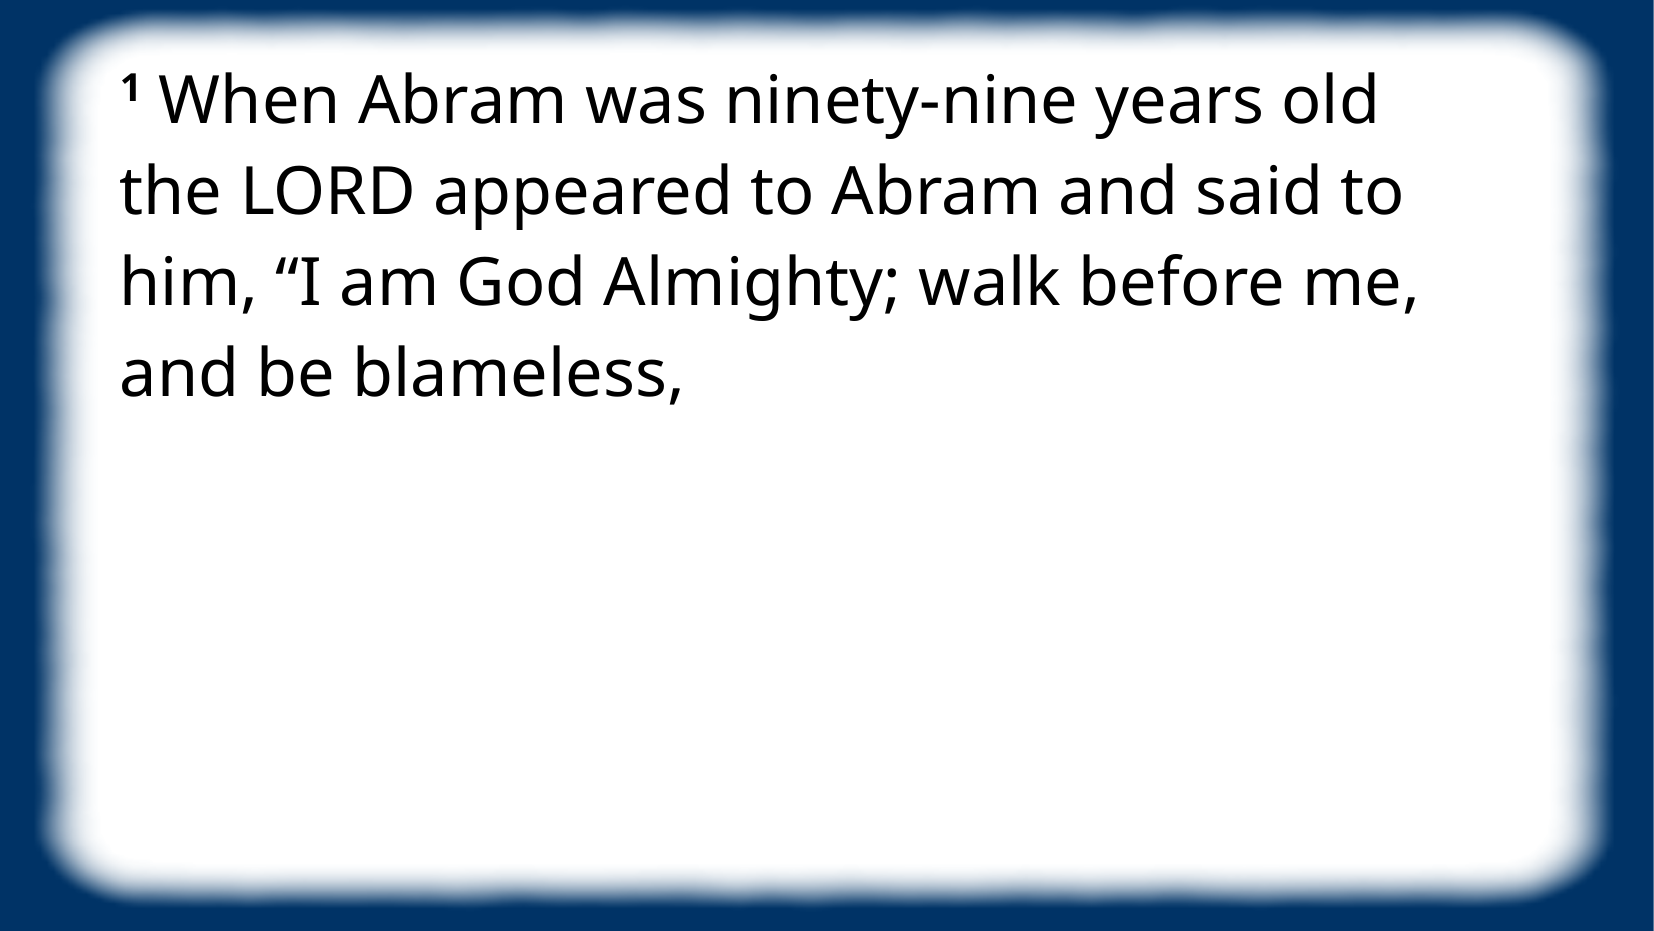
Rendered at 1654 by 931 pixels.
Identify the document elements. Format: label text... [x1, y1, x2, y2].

picture [0, 0, 1654, 931]
text_box 1 When Abram was ninety-nine years old the Lord appeared to Abram and said to him, “I am God Almighty; walk before me, and be blameless, [105, 45, 1546, 415]
